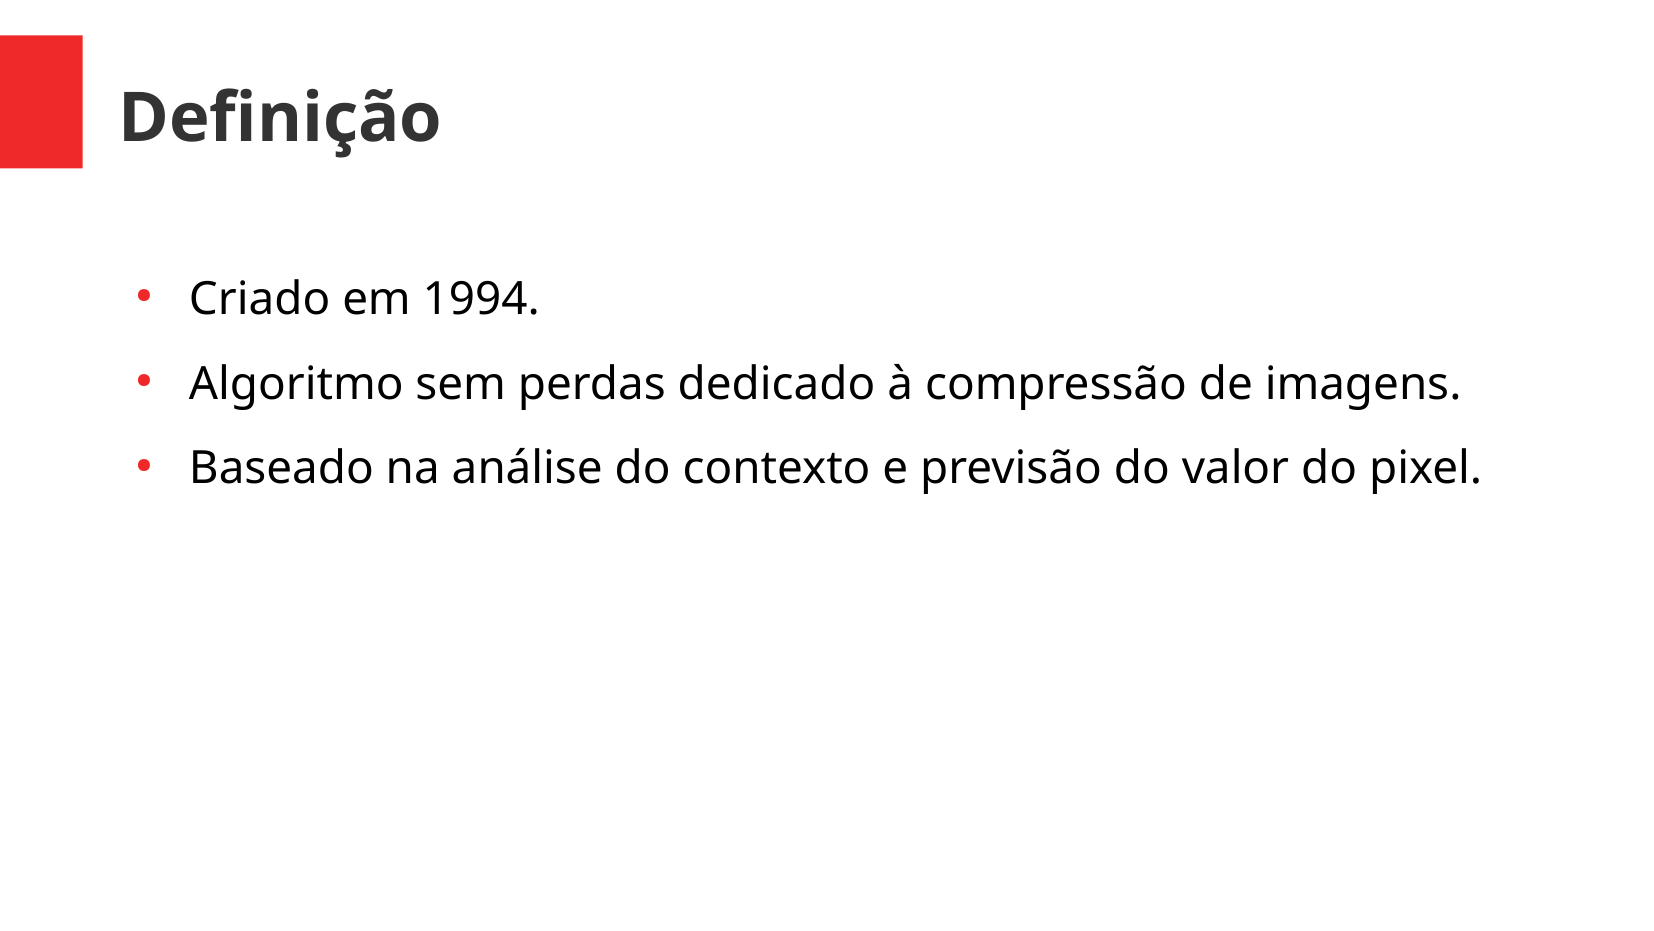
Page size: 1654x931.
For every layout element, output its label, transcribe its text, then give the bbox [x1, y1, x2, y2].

title Definição [118, 37, 1571, 193]
list Criado em 1994. Algoritmo sem perdas dedicado à compressão de imagens. Baseado na análise do contexto e previsão do valor do pixel. [118, 265, 1536, 806]
